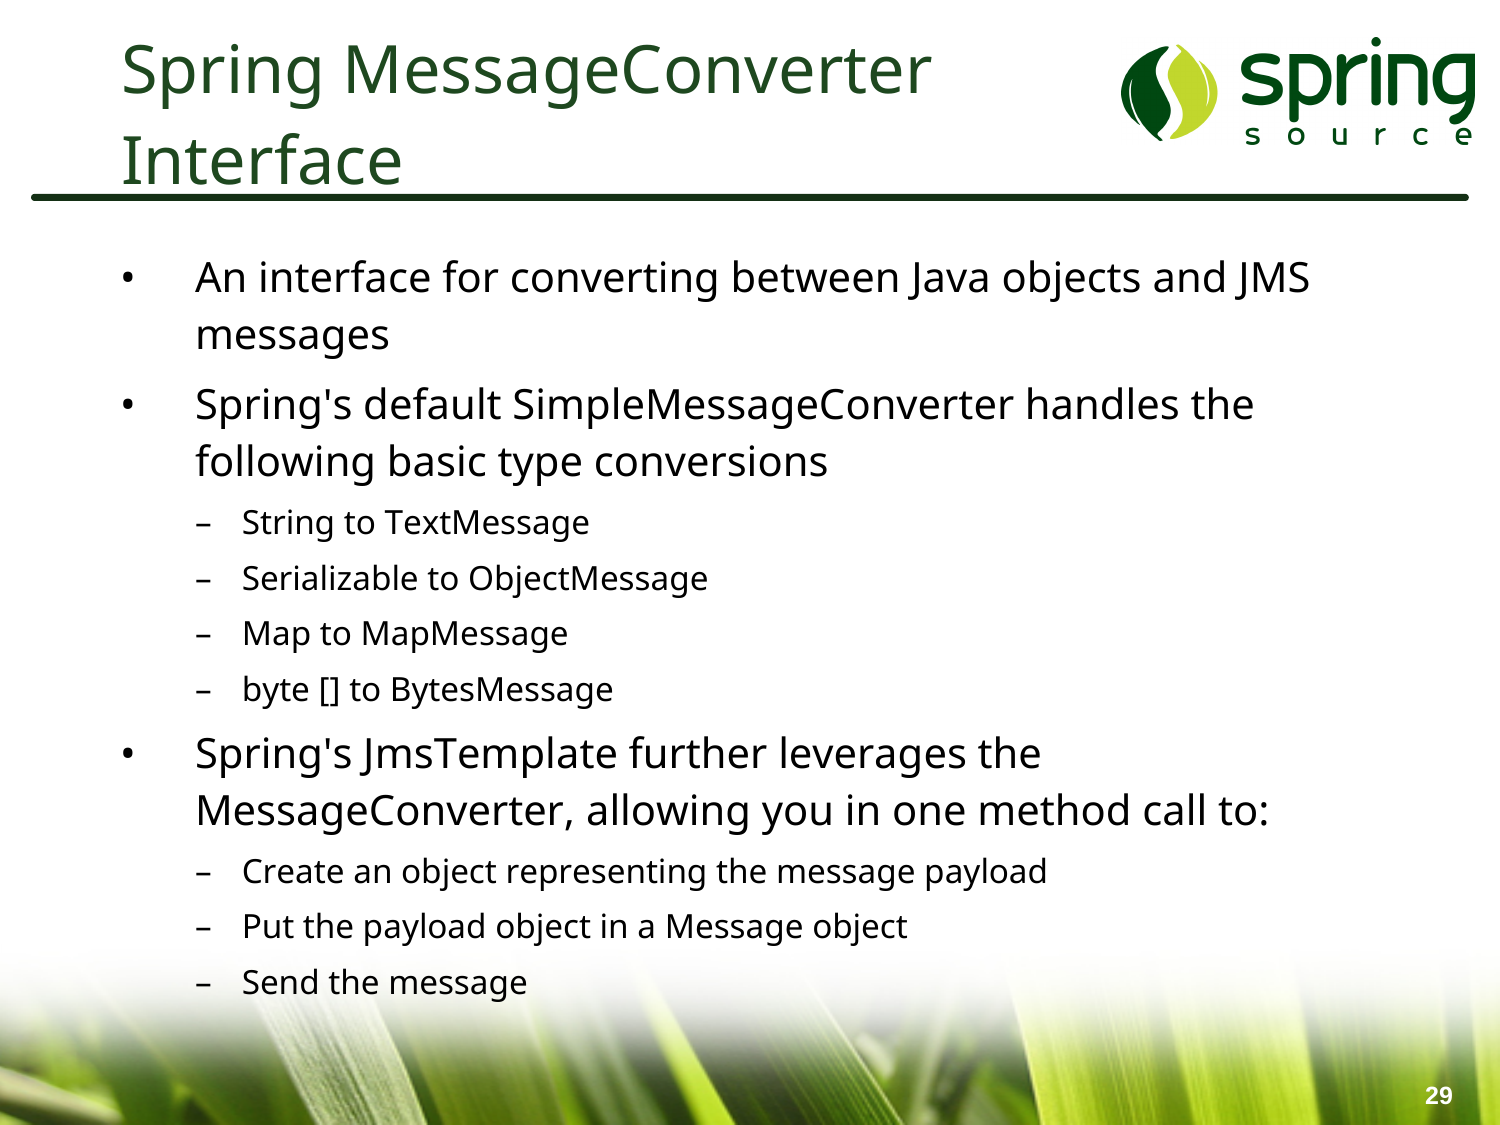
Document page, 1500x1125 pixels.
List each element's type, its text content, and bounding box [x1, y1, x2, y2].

title Spring MessageConverter Interface [105, 15, 1138, 193]
picture [1138, 37, 1475, 145]
list An interface for converting between Java objects and JMS messages Spring's default SimpleMessageConverter handles the following basic type conversions String to TextMessage Serializable to ObjectMessage Map to MapMessage byte [] to BytesMessage Spring's JmsTemplate further leverages the MessageConverter, allowing you in one method call to: Create an object representing the message payload Put the payload object in a Message object Send the message [105, 240, 1396, 993]
picture [0, 944, 1500, 1125]
